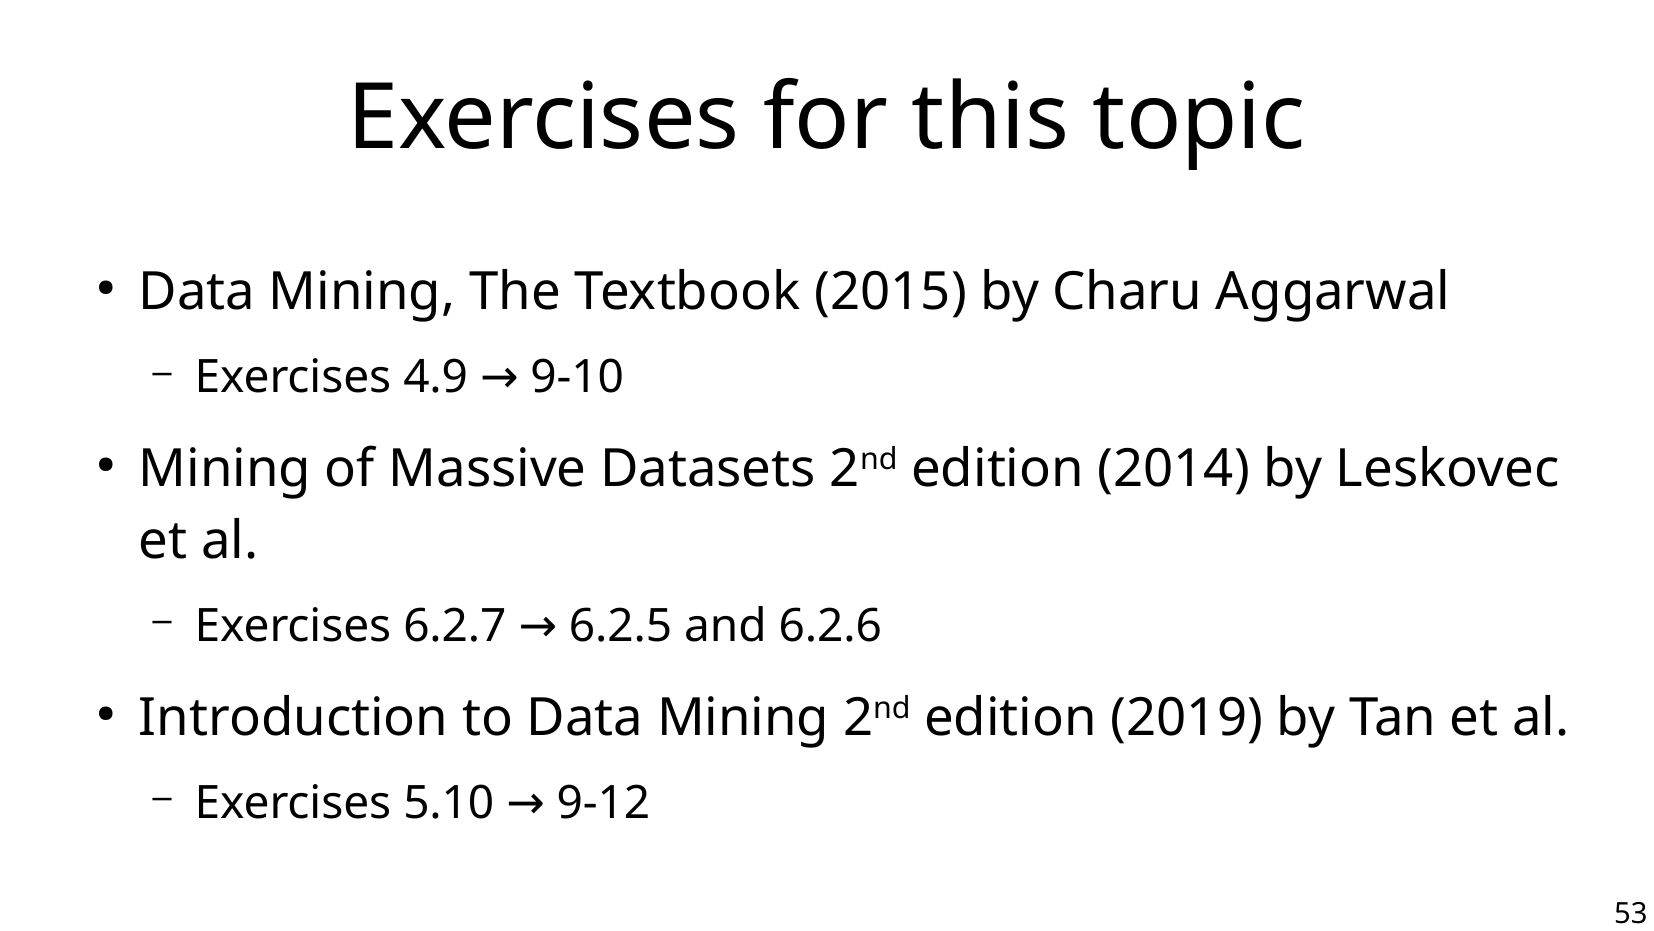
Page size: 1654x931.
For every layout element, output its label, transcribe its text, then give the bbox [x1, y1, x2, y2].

list Data Mining, The Textbook (2015) by Charu Aggarwal Exercises 4.9 → 9-10 Mining of Massive Datasets 2nd edition (2014) by Leskovec et al. Exercises 6.2.7 → 6.2.5 and 6.2.6 Introduction to Data Mining 2nd edition (2019) by Tan et al. Exercises 5.10 → 9-12 [82, 253, 1571, 859]
title Exercises for this topic [82, 1, 1571, 226]
